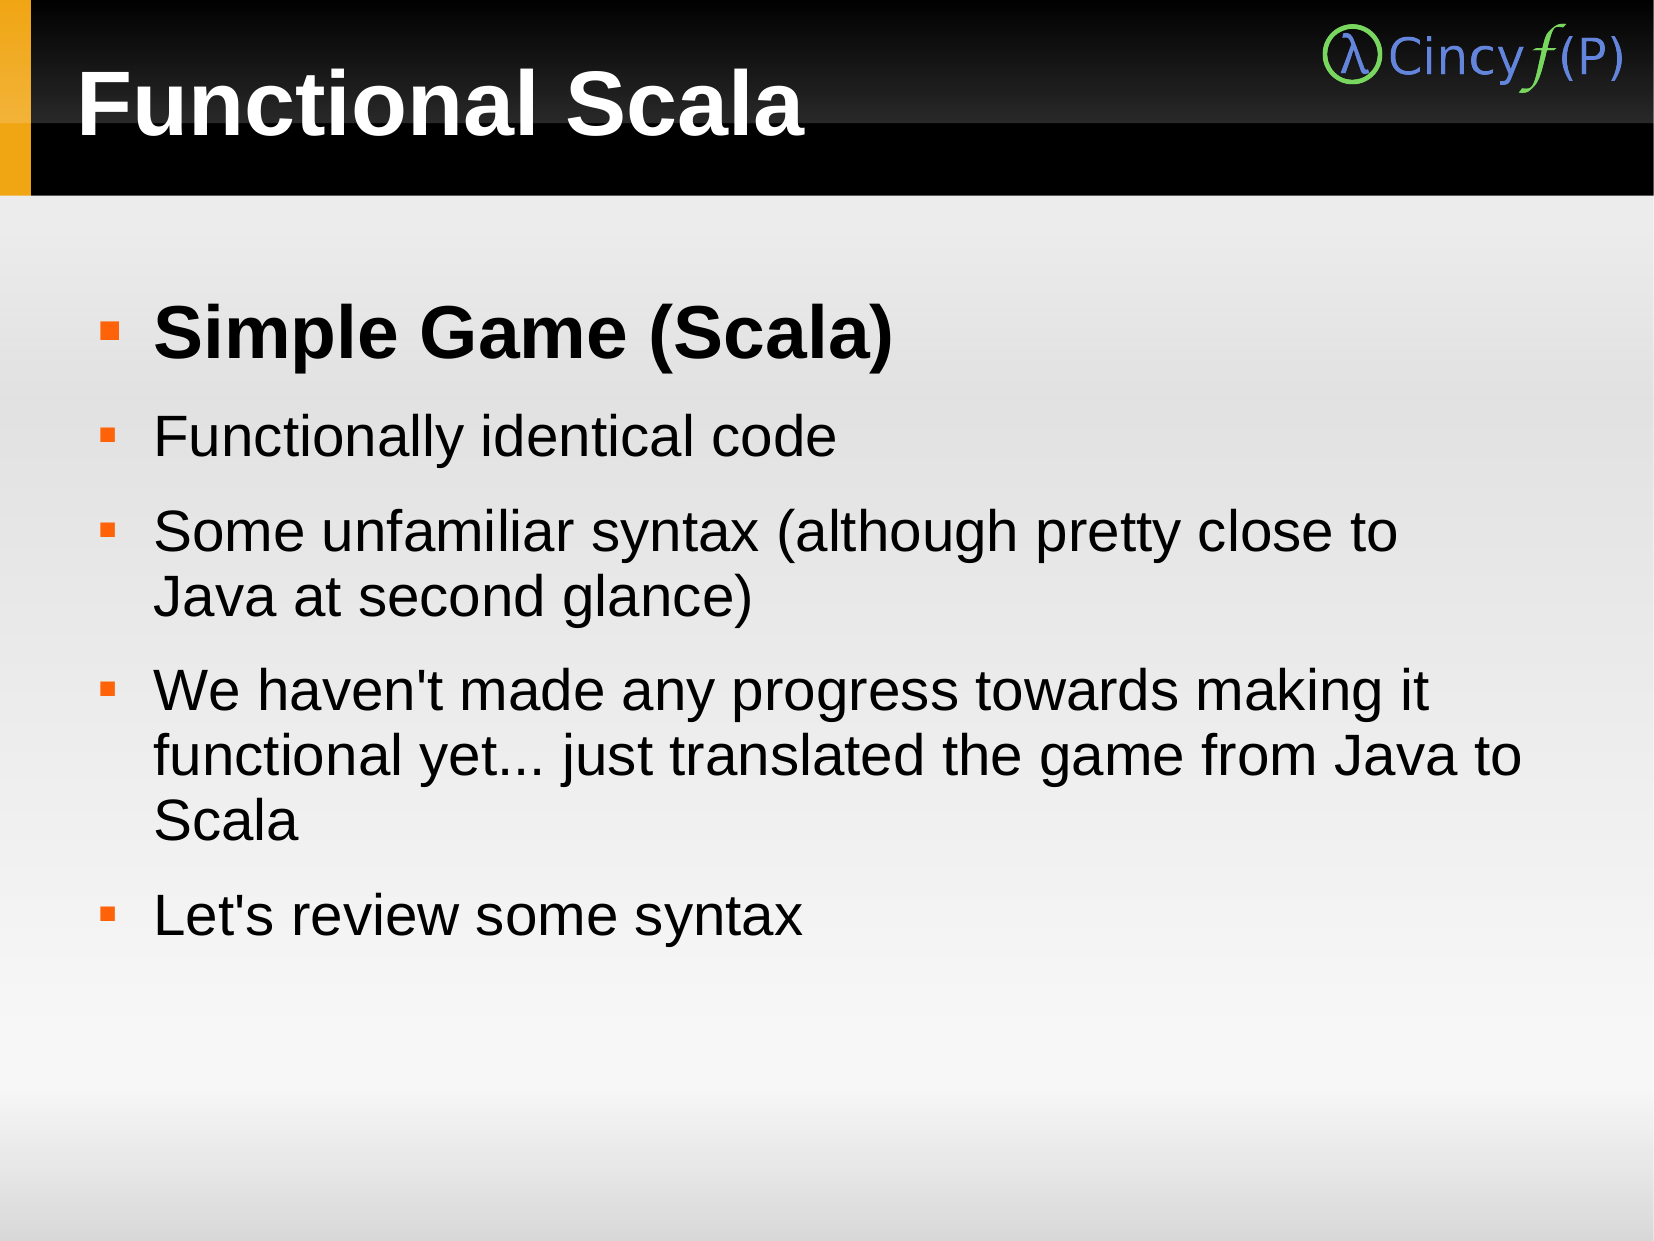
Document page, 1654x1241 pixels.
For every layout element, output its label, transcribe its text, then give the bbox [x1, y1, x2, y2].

title Functional Scala [76, 0, 1565, 208]
picture [0, 0, 1654, 1241]
list Simple Game (Scala) Functionally identical code Some unfamiliar syntax (although pretty close to Java at second glance) We haven't made any progress towards making it functional yet... just translated the game from Java to Scala Let's review some syntax [82, 290, 1538, 1094]
